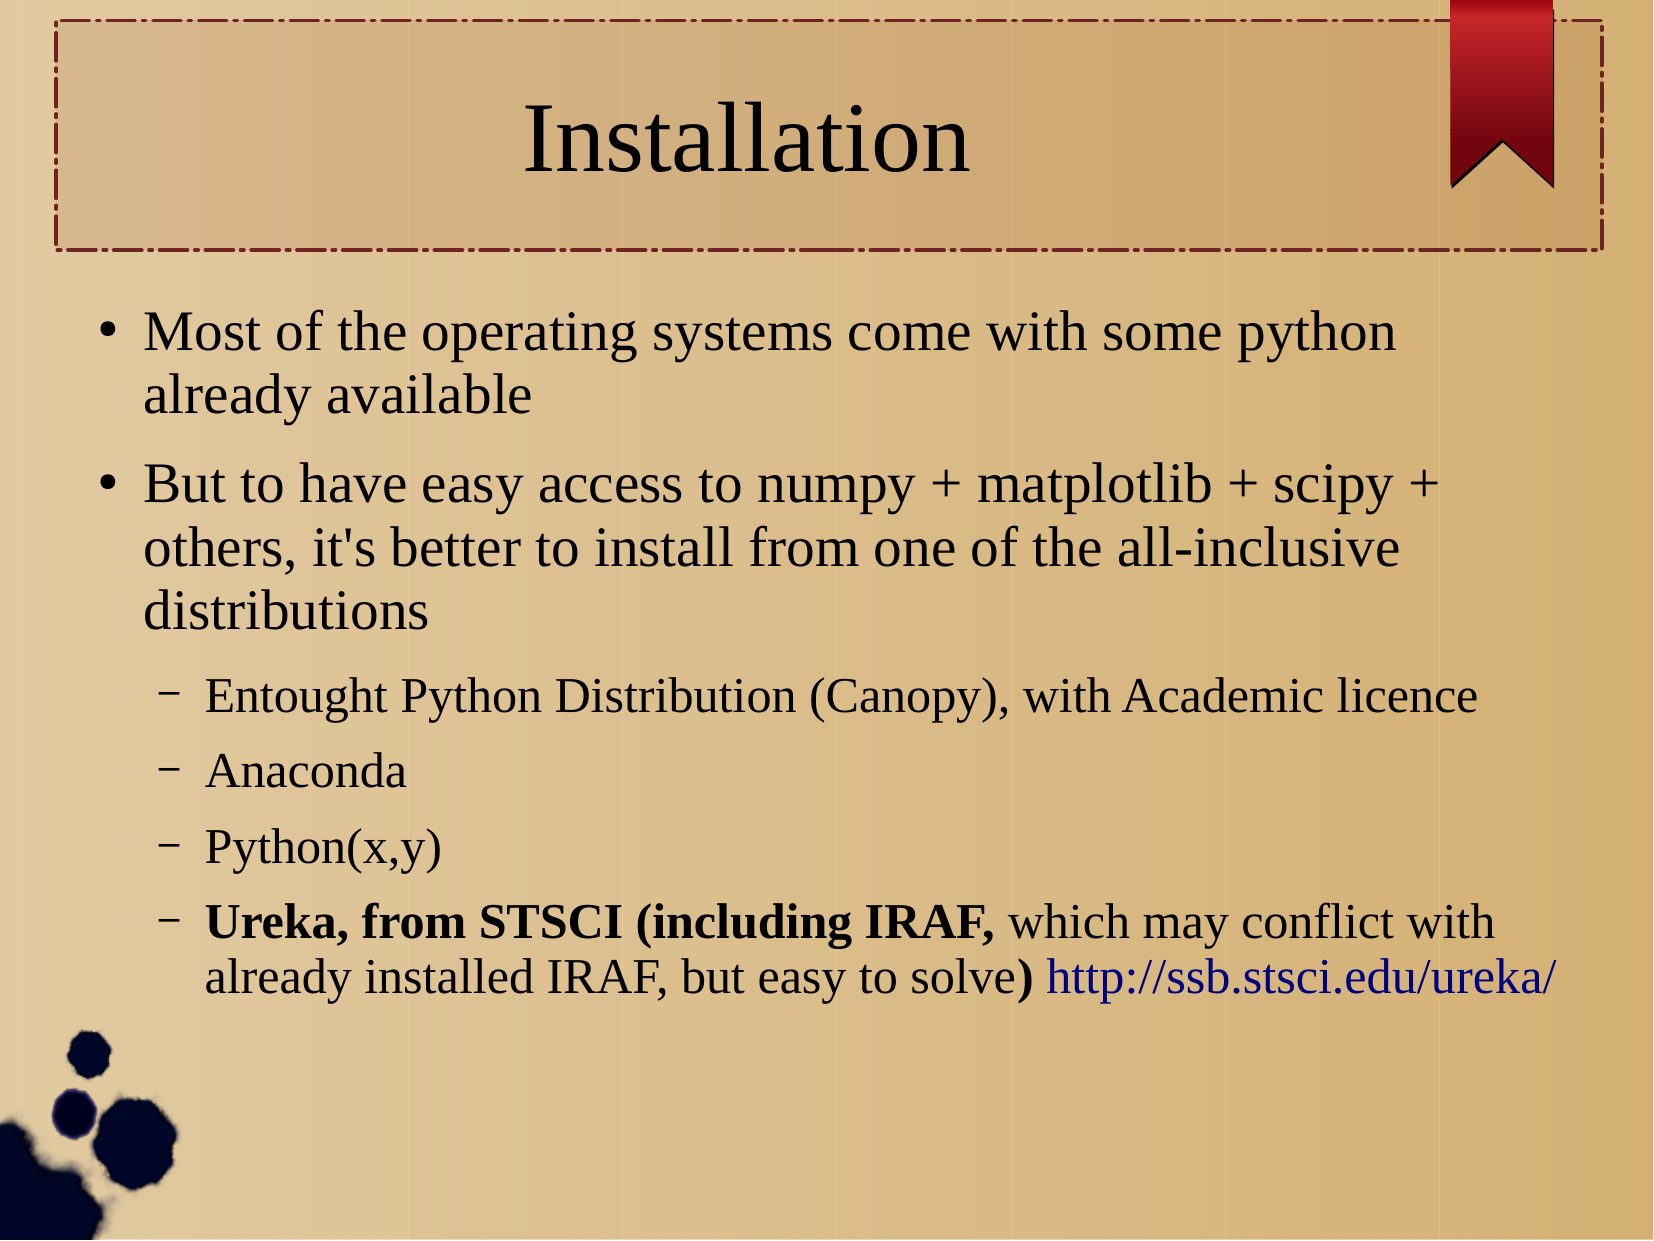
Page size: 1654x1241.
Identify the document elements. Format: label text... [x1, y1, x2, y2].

title Installation [82, 47, 1412, 229]
list Most of the operating systems come with some python already available But to have easy access to numpy + matplotlib + scipy + others, it's better to install from one of the all-inclusive distributions Entought Python Distribution (Canopy), with Academic licence Anaconda Python(x,y) Ureka, from STSCI (including IRAF, which may conflict with already installed IRAF, but easy to solve) http://ssb.stsci.edu/ureka/ [82, 299, 1571, 1019]
